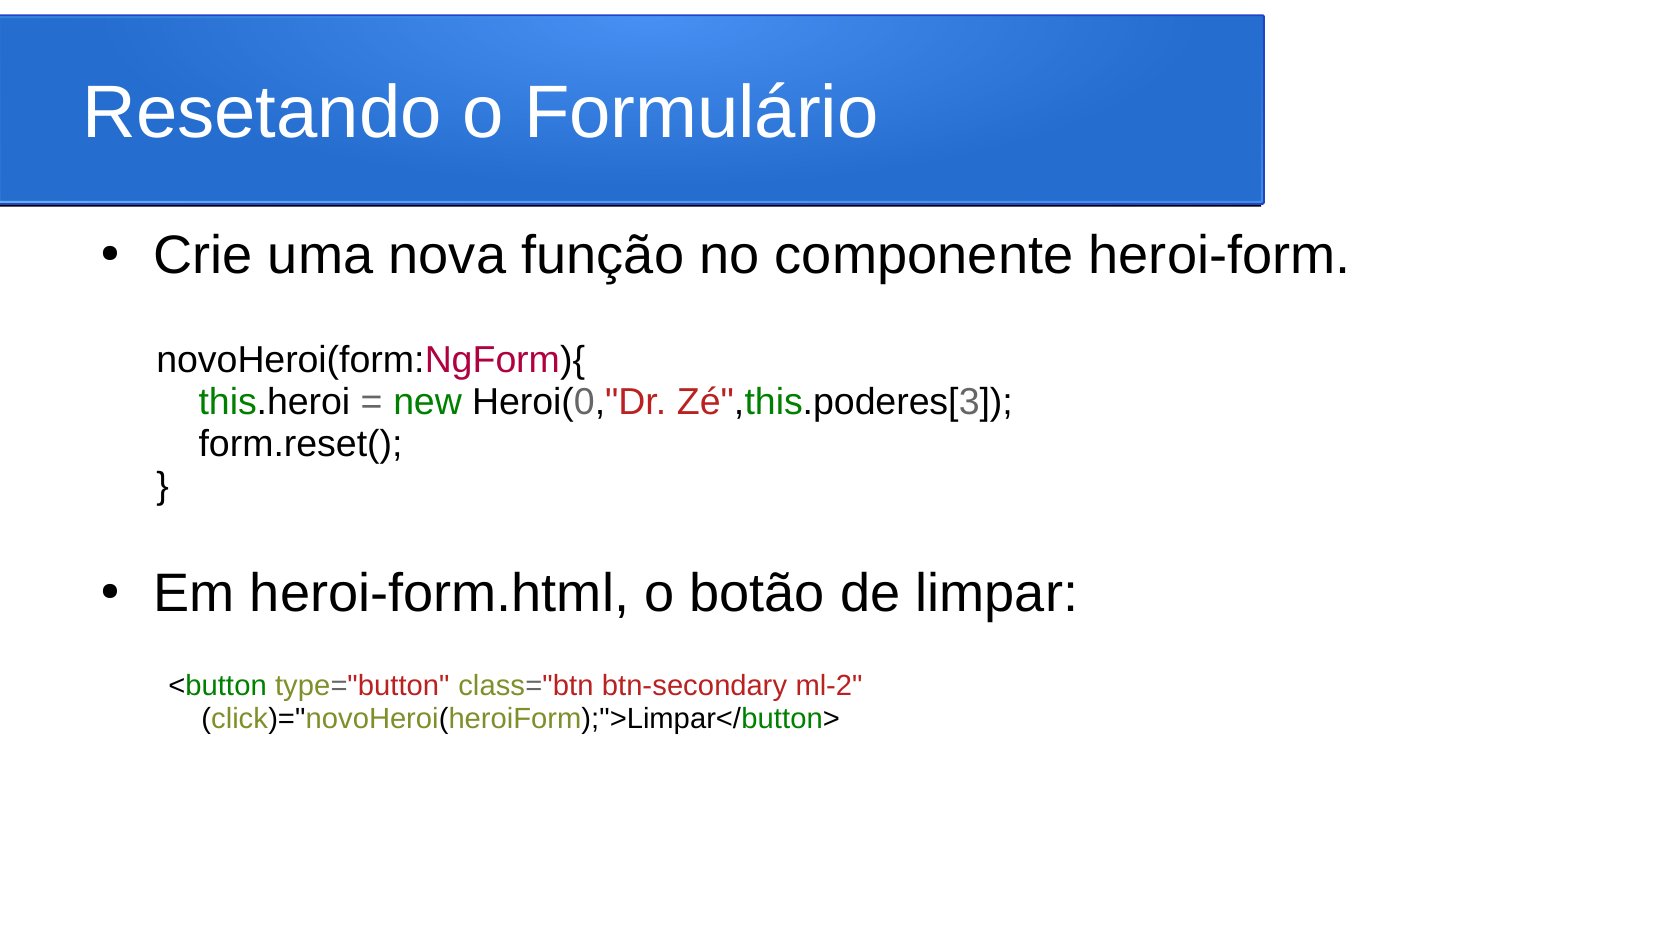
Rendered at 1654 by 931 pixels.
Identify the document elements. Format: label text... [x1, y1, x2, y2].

text_box <button type="button" class="btn btn-secondary ml-2" (click)="novoHeroi(heroiForm);">Limpar</button> [153, 661, 1028, 742]
list Crie uma nova função no componente heroi-form. Em heroi-form.html, o botão de limpar: [82, 224, 1571, 764]
text_box novoHeroi(form:NgForm){ this.heroi = new Heroi(0,"Dr. Zé",this.poderes[3]); form.reset(); } [141, 330, 1323, 556]
title Resetando o Formulário [82, 35, 1235, 189]
